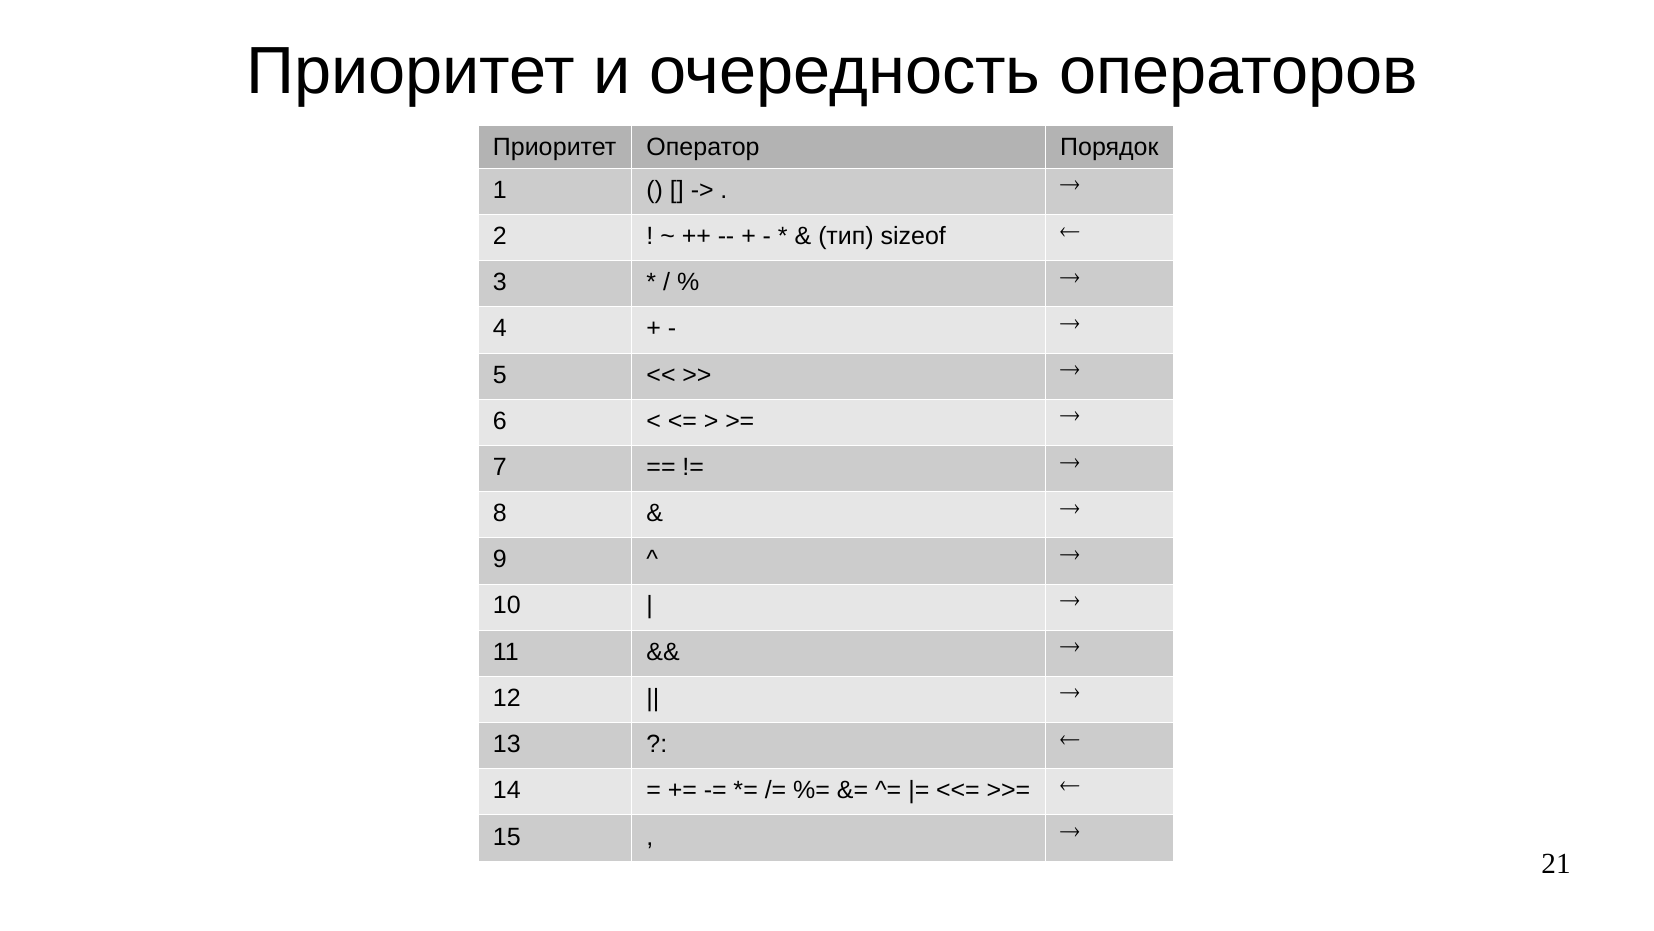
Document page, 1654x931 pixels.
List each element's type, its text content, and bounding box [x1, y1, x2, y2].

table_cell && [632, 631, 1045, 676]
table_cell  [1046, 400, 1173, 445]
table_header Порядок [1046, 126, 1173, 168]
table_cell  [1046, 769, 1173, 814]
table_cell  [1046, 215, 1173, 260]
table_cell , [632, 815, 1045, 861]
table_cell << >> [632, 354, 1045, 399]
table_cell 5 [479, 354, 631, 399]
table_cell ^ [632, 538, 1045, 584]
table_cell 4 [479, 307, 631, 353]
table_cell 7 [479, 446, 631, 491]
table_cell 1 [479, 169, 631, 214]
table_cell  [1046, 631, 1173, 676]
table_cell  [1046, 261, 1173, 306]
table_cell  [1046, 538, 1173, 584]
table_cell || [632, 677, 1045, 722]
table_cell 15 [479, 815, 631, 861]
table_cell 11 [479, 631, 631, 676]
table_header Оператор [632, 126, 1045, 168]
title Приоритет и очередность операторов [88, 18, 1577, 124]
table_cell  [1046, 815, 1173, 861]
table_cell < <= > >= [632, 400, 1045, 445]
table_cell 9 [479, 538, 631, 584]
table_cell | [632, 585, 1045, 630]
table_cell = += -= *= /= %= &= ^= |= <<= >>= [632, 769, 1045, 814]
table_cell  [1046, 723, 1173, 768]
table_cell ?: [632, 723, 1045, 768]
table_cell  [1046, 492, 1173, 537]
table_cell 14 [479, 769, 631, 814]
table_cell  [1046, 585, 1173, 630]
table_cell  [1046, 446, 1173, 491]
table_cell * / % [632, 261, 1045, 306]
table_header Приоритет [479, 126, 631, 168]
table_cell  [1046, 169, 1173, 214]
table_cell  [1046, 677, 1173, 722]
table_cell  [1046, 354, 1173, 399]
table_cell ! ~ ++ -- + - * & (тип) sizeof [632, 215, 1045, 260]
table_cell 12 [479, 677, 631, 722]
table_cell 2 [479, 215, 631, 260]
table_cell 8 [479, 492, 631, 537]
table_cell & [632, 492, 1045, 537]
table_cell 10 [479, 585, 631, 630]
table_cell  [1046, 307, 1173, 353]
table_cell 3 [479, 261, 631, 306]
table_cell 13 [479, 723, 631, 768]
table_cell + - [632, 307, 1045, 353]
table_cell == != [632, 446, 1045, 491]
table_cell 6 [479, 400, 631, 445]
table_cell () [] -> . [632, 169, 1045, 214]
